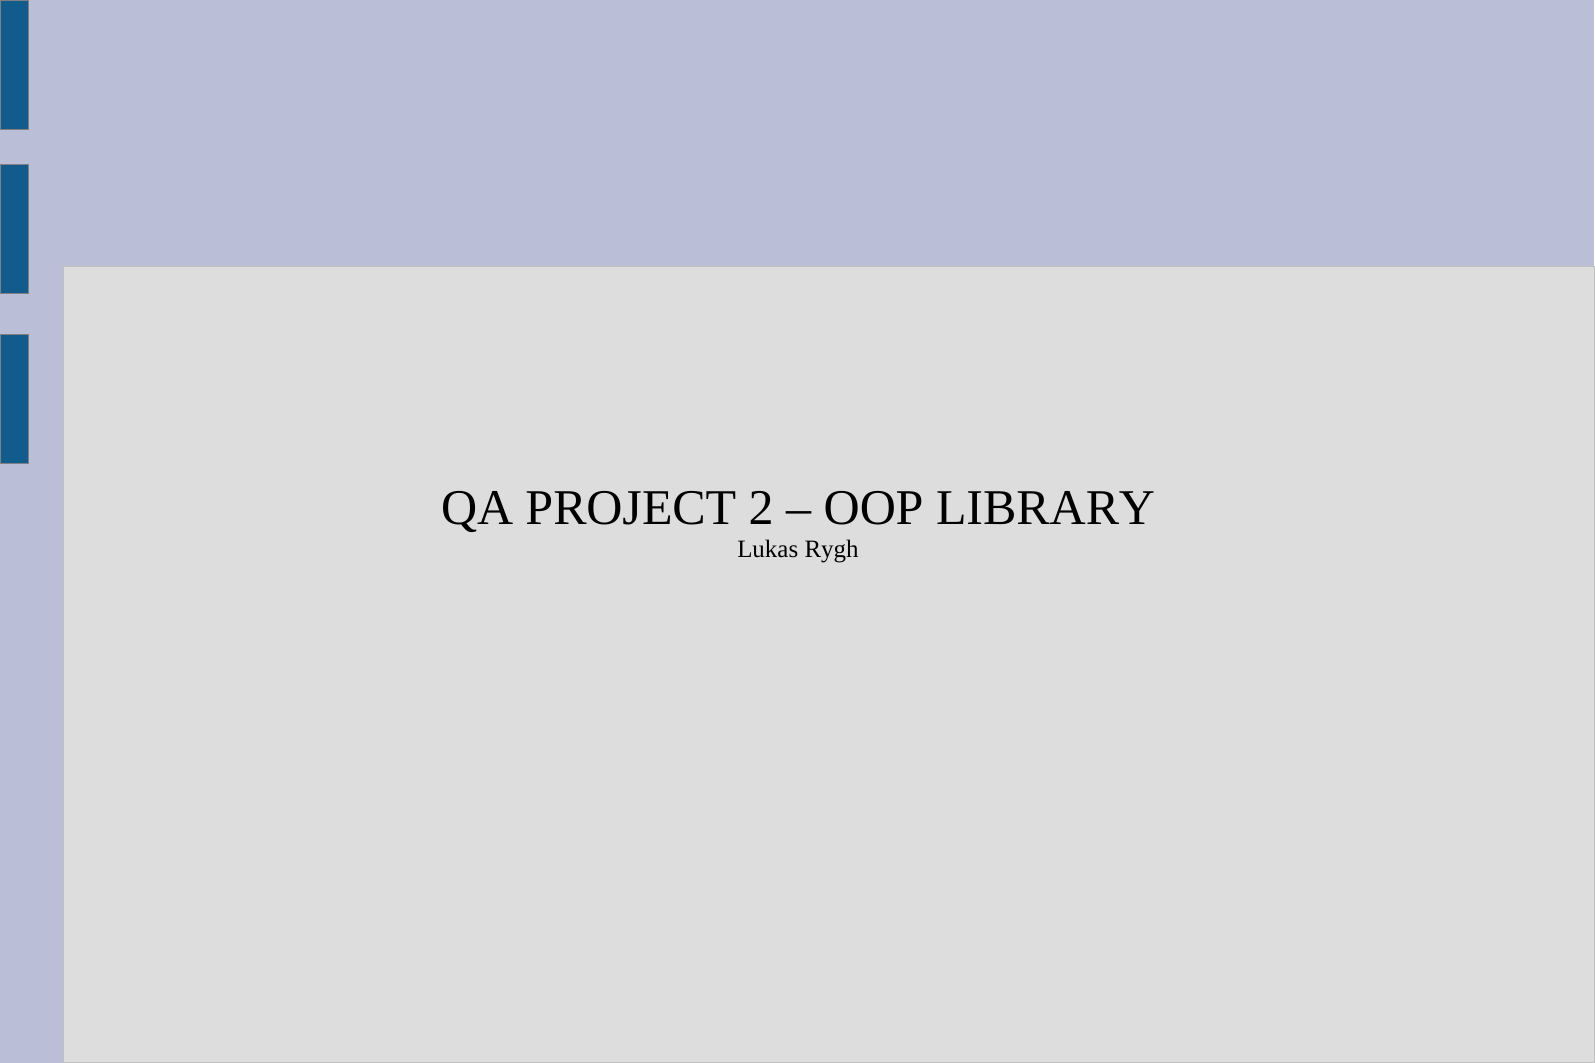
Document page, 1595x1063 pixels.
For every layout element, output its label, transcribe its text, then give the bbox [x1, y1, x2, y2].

subtitle QA PROJECT 2 – OOP LIBRARY Lukas Rygh [117, 78, 1479, 966]
